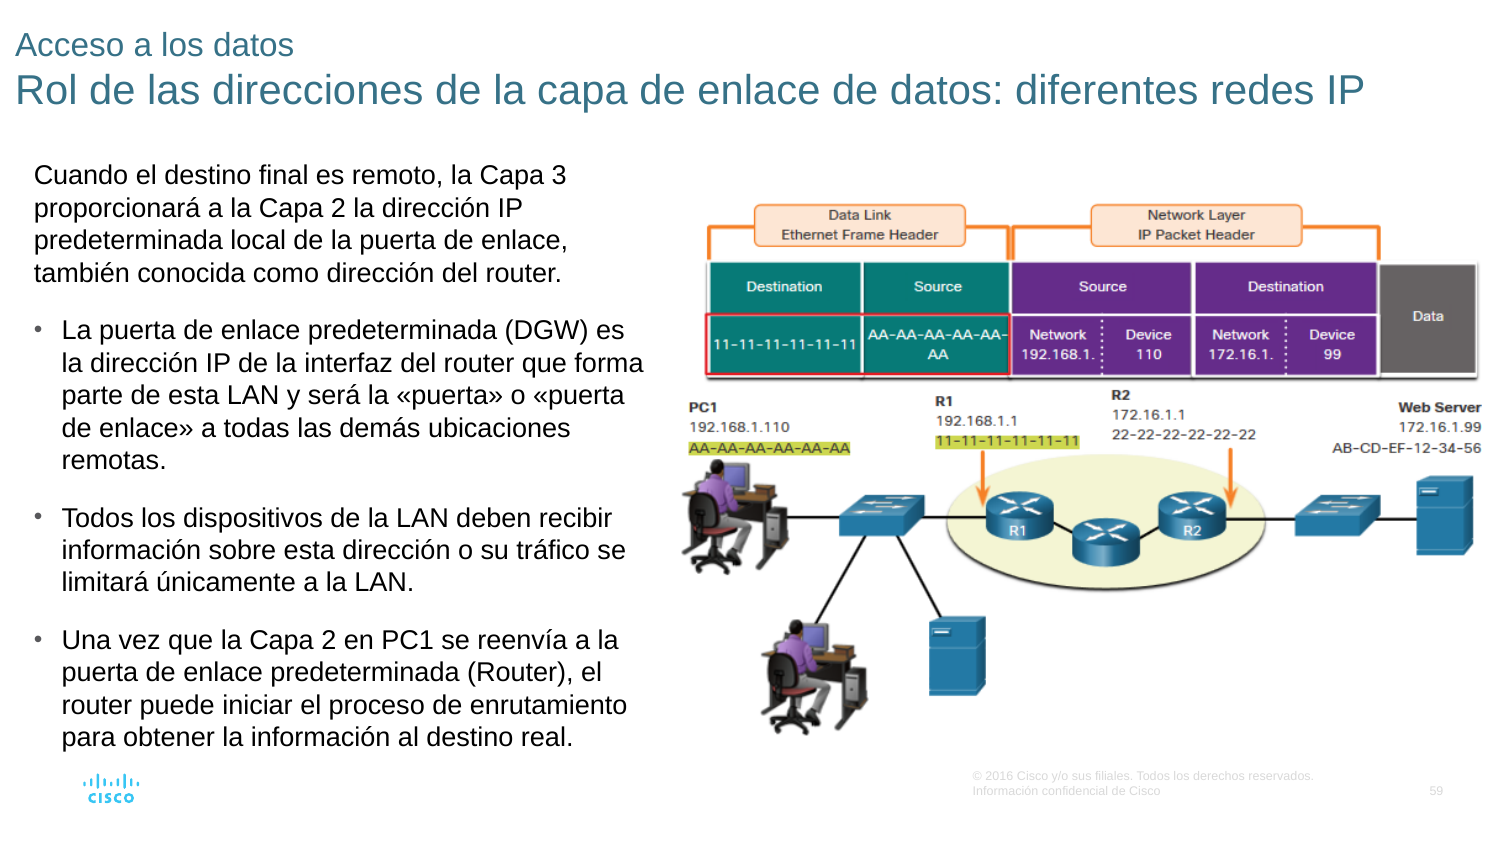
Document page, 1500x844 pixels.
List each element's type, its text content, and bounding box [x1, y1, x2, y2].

list Cuando el destino final es remoto, la Capa 3 proporcionará a la Capa 2 la dirección IP predeterminada local de la puerta de enlace, también conocida como dirección del router. La puerta de enlace predeterminada (DGW) es la dirección IP de la interfaz del router que forma parte de esta LAN y será la «puerta» o «puerta de enlace» a todas las demás ubicaciones remotas. Todos los dispositivos de la LAN deben recibir información sobre esta dirección o su tráfico se limitará únicamente a la LAN. Una vez que la Capa 2 en PC1 se reenvía a la puerta de enlace predeterminada (Router), el router puede iniciar el proceso de enrutamiento para obtener la información al destino real. [18, 150, 681, 769]
picture [680, 194, 1482, 738]
title Acceso a los datos Rol de las direcciones de la capa de enlace de datos: diferentes redes IP [0, 6, 1500, 129]
